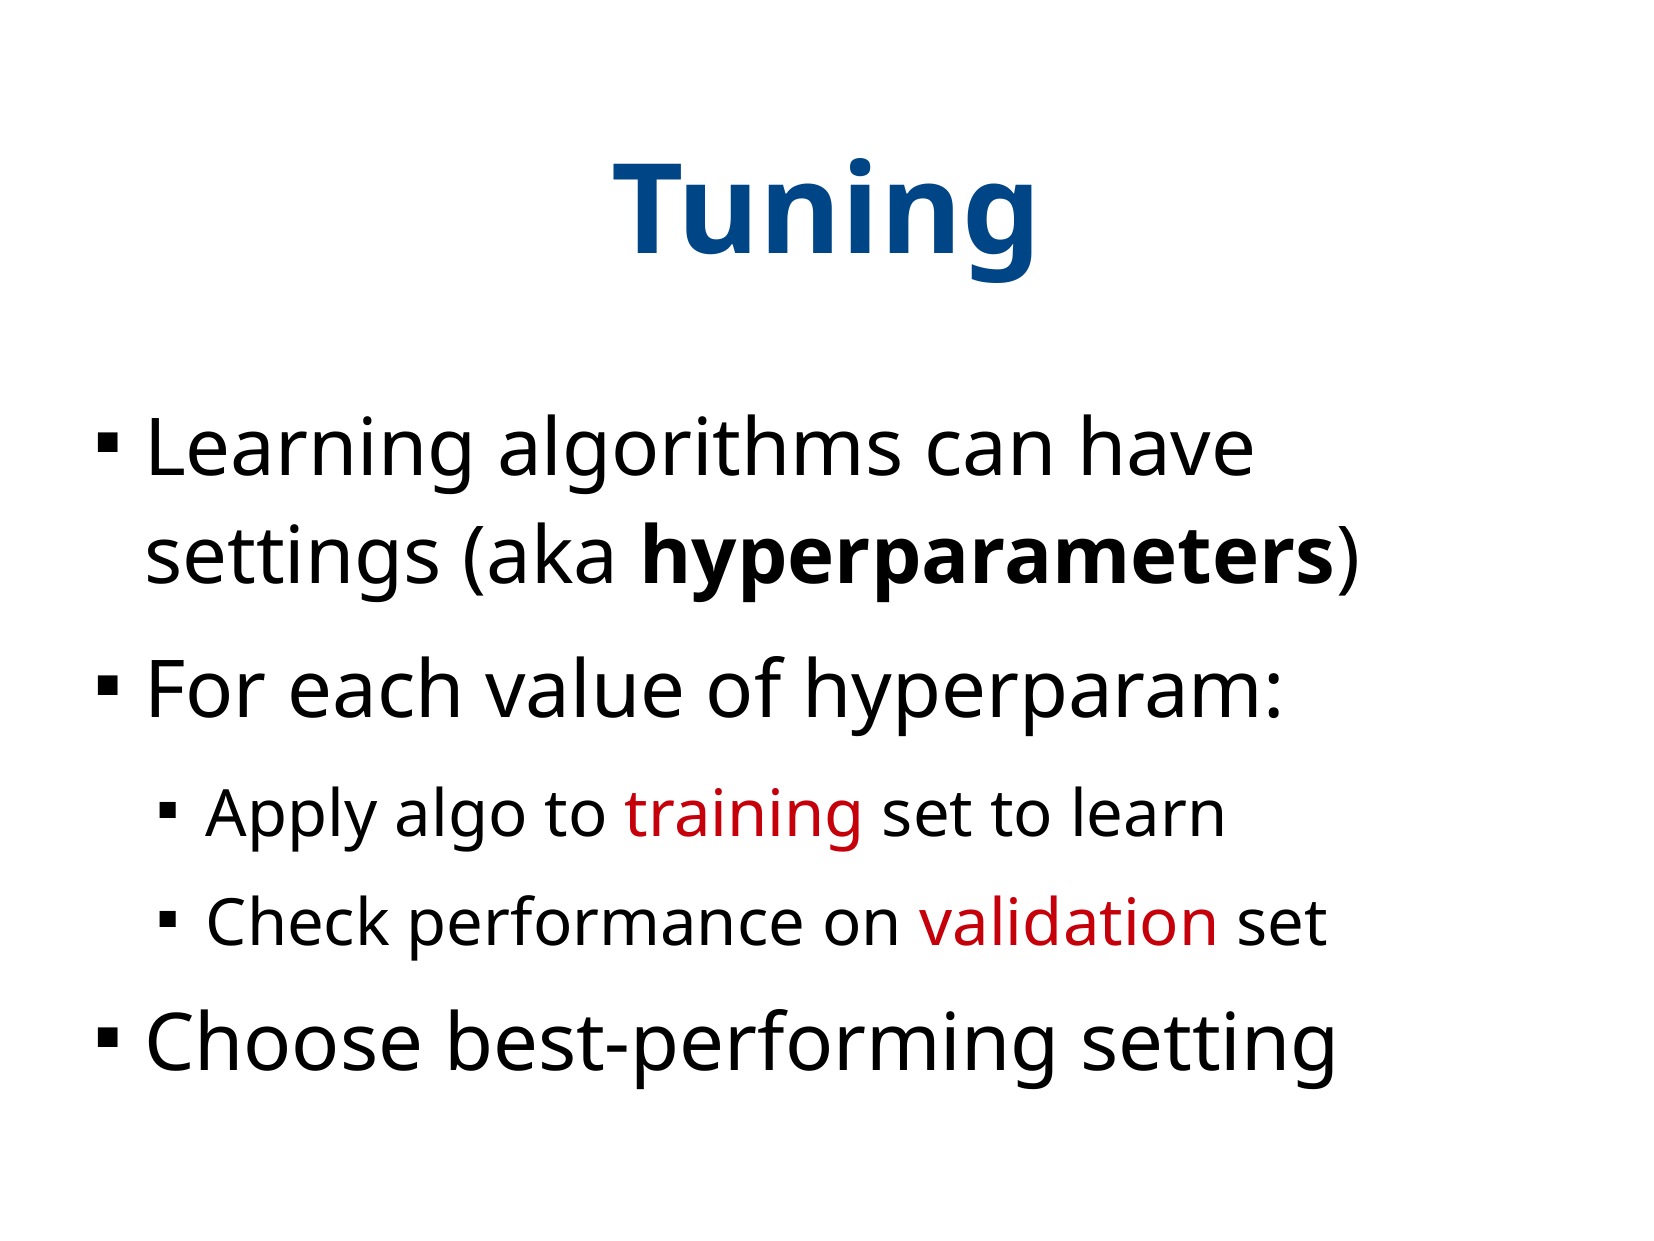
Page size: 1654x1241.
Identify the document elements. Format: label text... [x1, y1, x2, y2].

title Tuning [82, 49, 1571, 360]
list Learning algorithms can have settings (aka hyperparameters) For each value of hyperparam: Apply algo to training set to learn Check performance on validation set Choose best-performing setting [82, 389, 1538, 1110]
